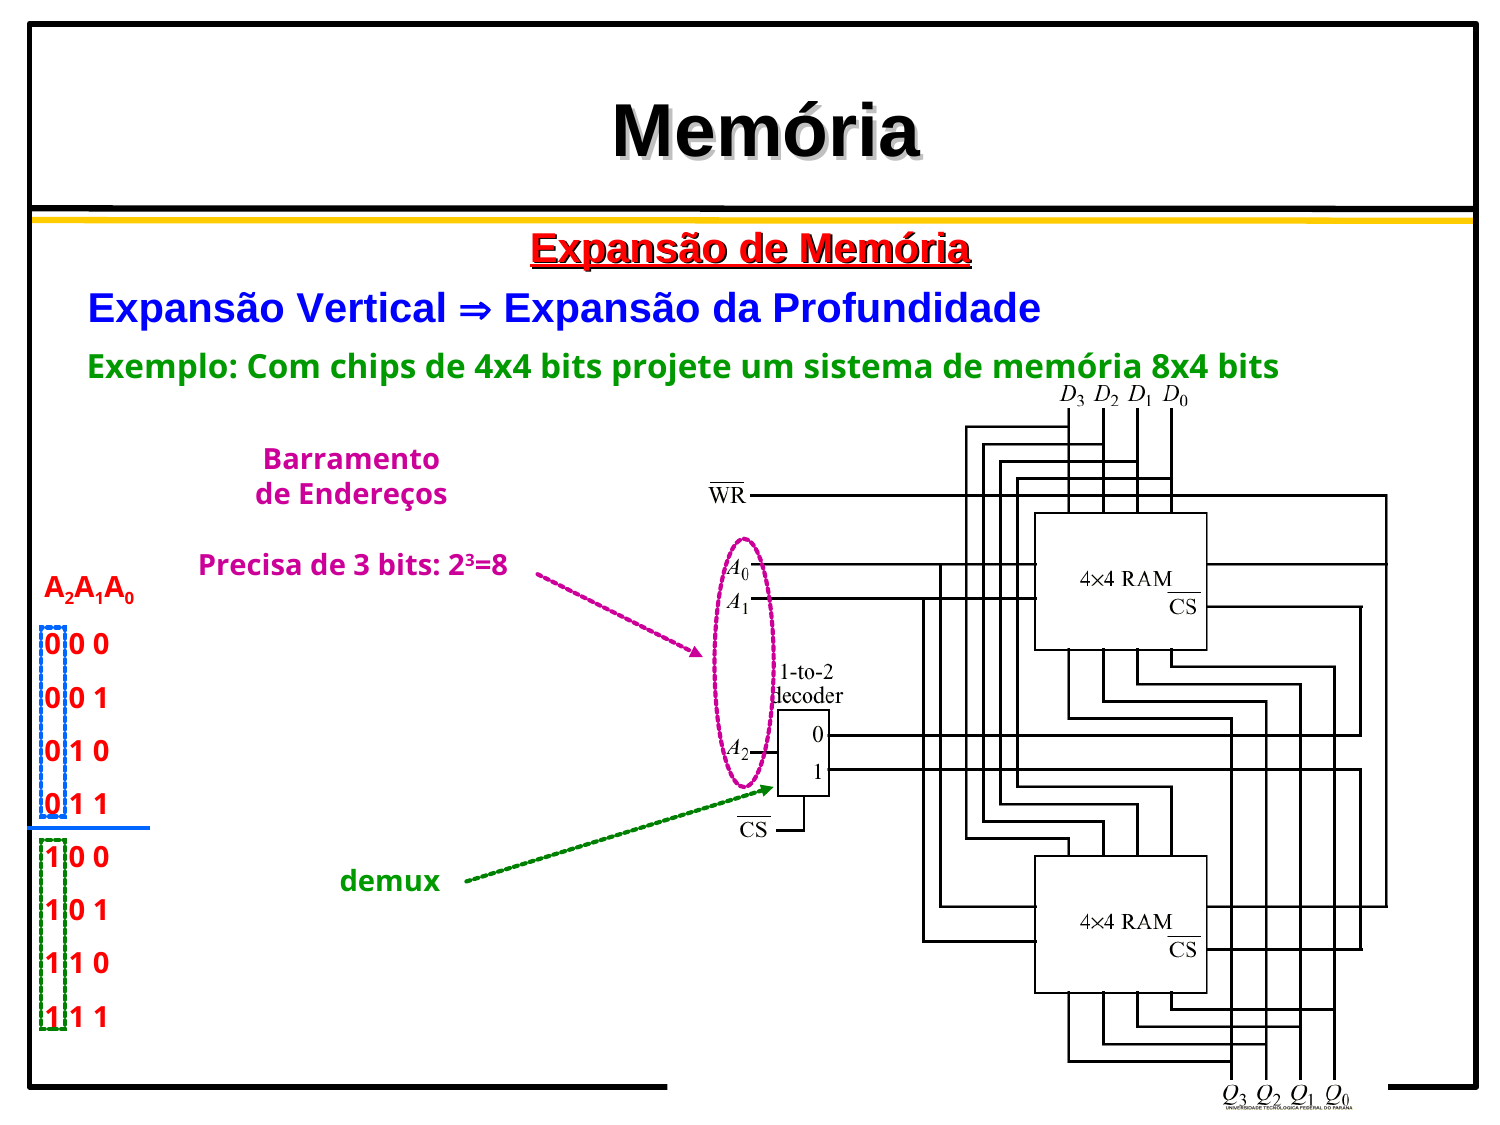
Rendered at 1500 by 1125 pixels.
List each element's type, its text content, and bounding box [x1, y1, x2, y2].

text_box Memória [29, 29, 1477, 207]
text_box demux [324, 854, 473, 906]
text_box Precisa de 3 bits: 23=8 [183, 538, 550, 590]
picture [708, 988, 1388, 1110]
text_box Exemplo: Com chips de 4x4 bits projete um sistema de memória 8x4 bits [71, 337, 1297, 394]
list Expansão de Memória Expansão Vertical  Expansão da Profundidade [72, 218, 1428, 988]
text_box A2A1A0 0 0 0 0 0 1 0 1 0 0 1 1 1 0 0 1 0 1 1 1 0 1 1 1 [29, 560, 184, 1041]
text_box Barramento de Endereços [236, 432, 467, 518]
